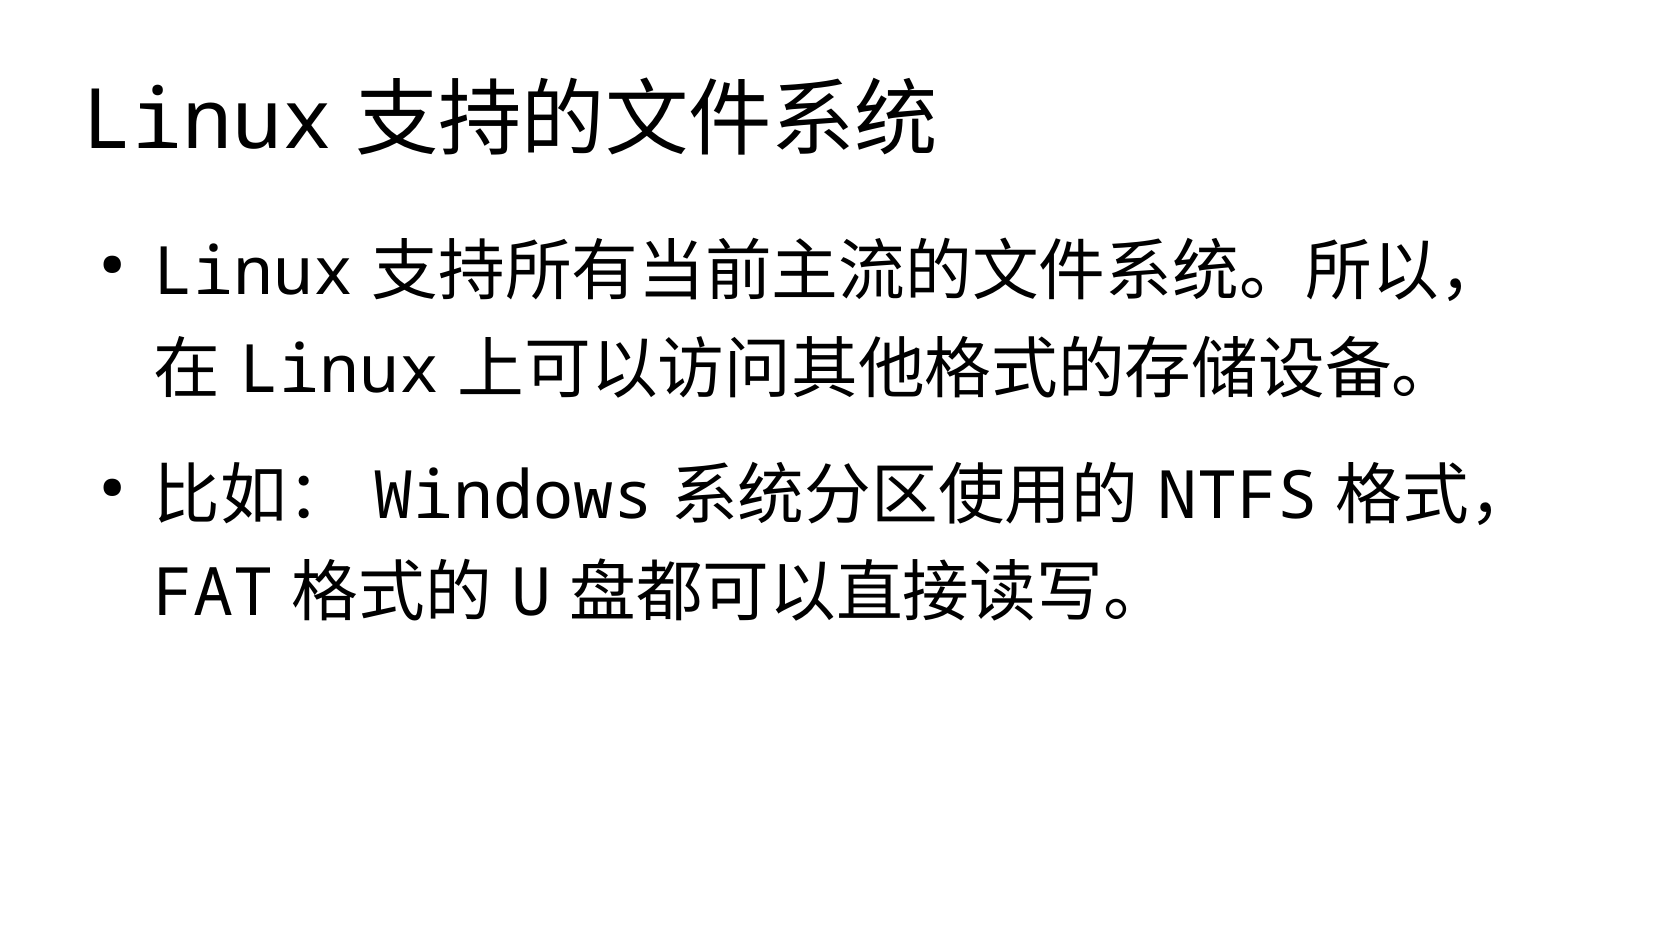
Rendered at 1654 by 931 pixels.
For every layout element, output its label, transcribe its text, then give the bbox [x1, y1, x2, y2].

title Linux支持的文件系统 [82, 37, 1571, 189]
list Linux支持所有当前主流的文件系统。所以，在Linux上可以访问其他格式的存储设备。 比如：Windows系统分区使用的NTFS格式，FAT格式的U盘都可以直接读写。 [82, 217, 1571, 758]
